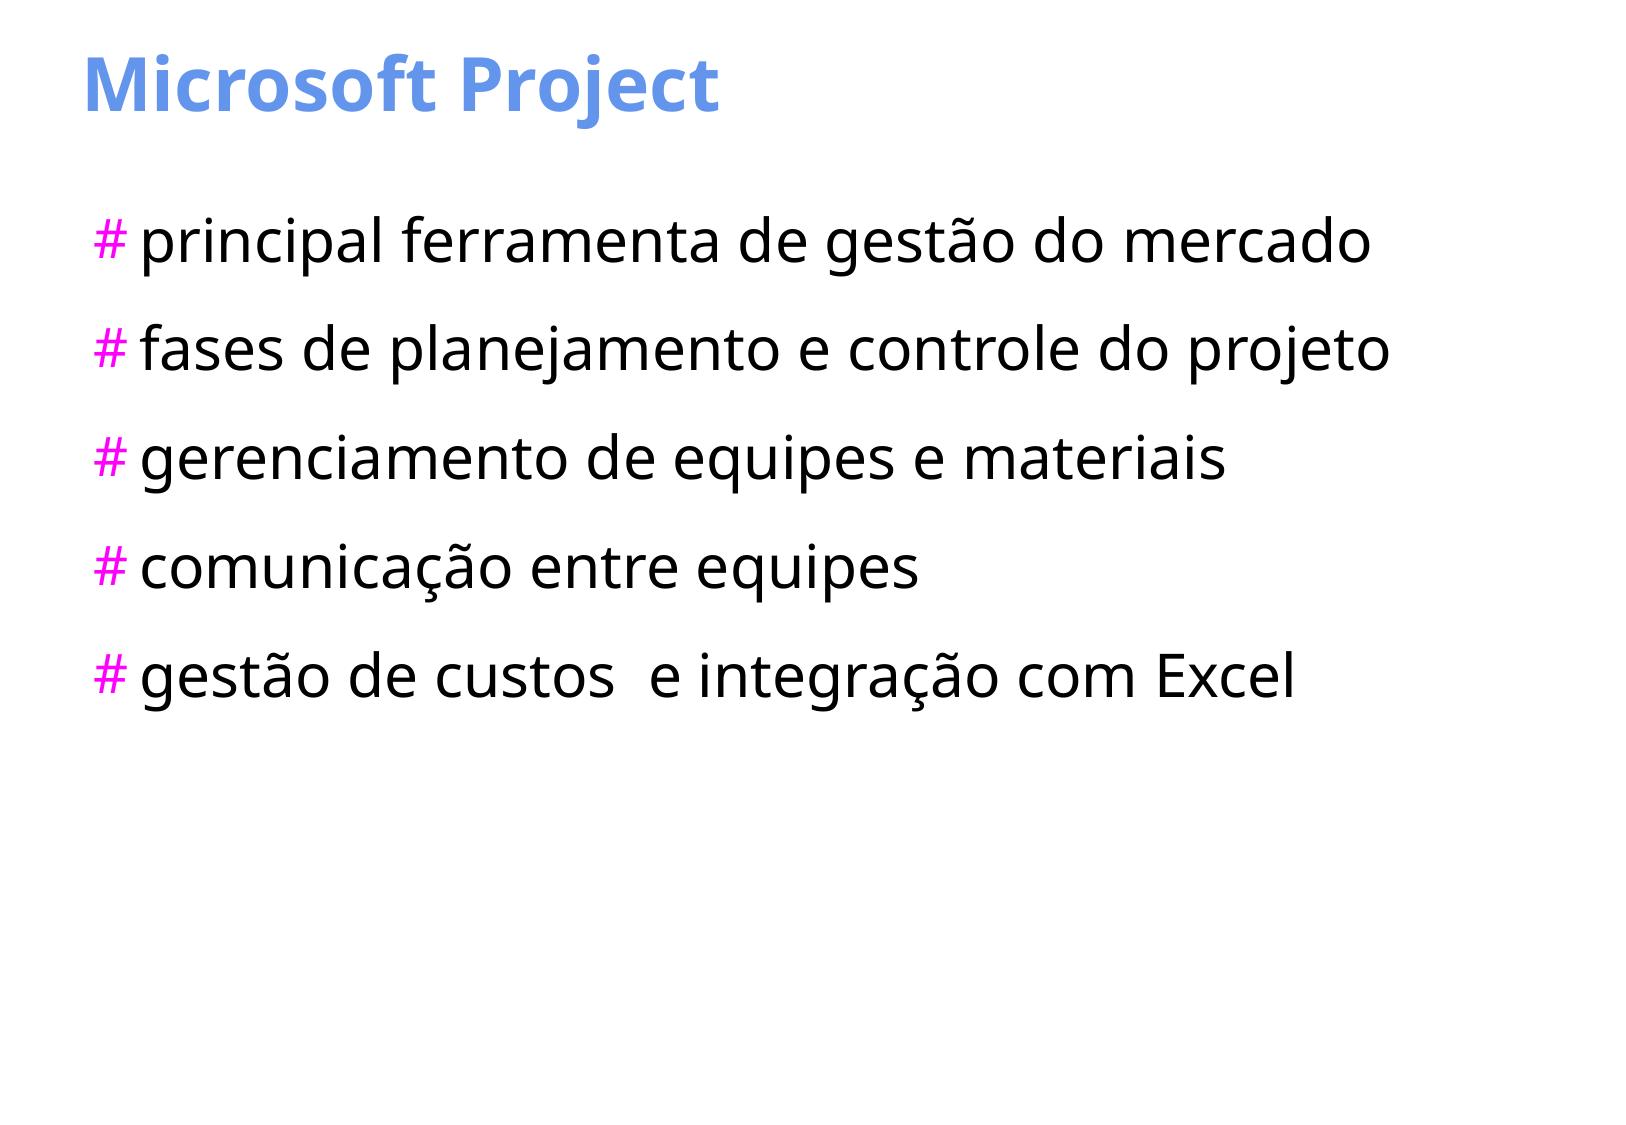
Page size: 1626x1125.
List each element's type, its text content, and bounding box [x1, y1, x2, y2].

title Microsoft Project [81, 31, 1544, 132]
list principal ferramenta de gestão do mercado fases de planejamento e controle do projeto gerenciamento de equipes e materiais comunicação entre equipes gestão de custos e integração com Excel [81, 165, 1544, 1016]
